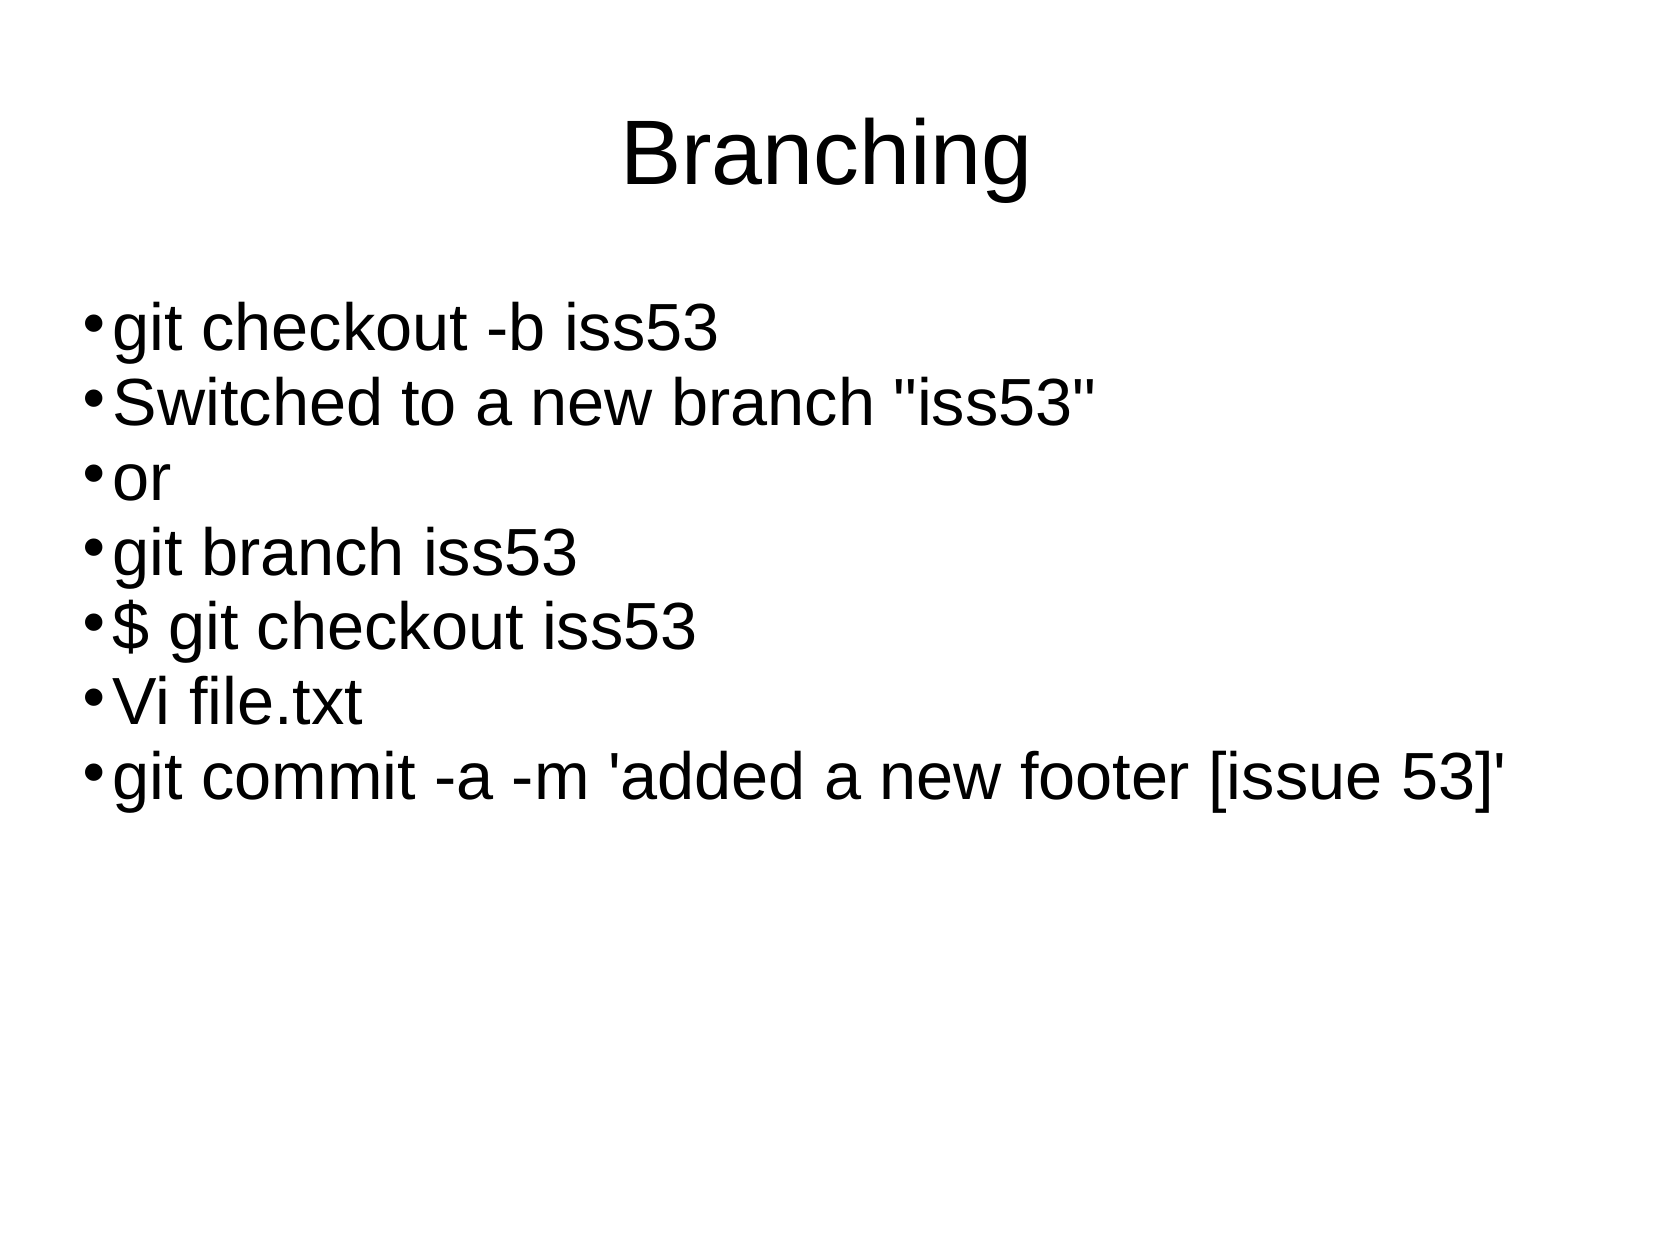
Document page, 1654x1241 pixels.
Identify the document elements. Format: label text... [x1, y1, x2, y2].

text_box git checkout -b iss53 Switched to a new branch "iss53" or git branch iss53 $ git checkout iss53 Vi file.txt git commit -a -m 'added a new footer [issue 53]' [82, 290, 1571, 1010]
text_box Branching [82, 49, 1571, 257]
